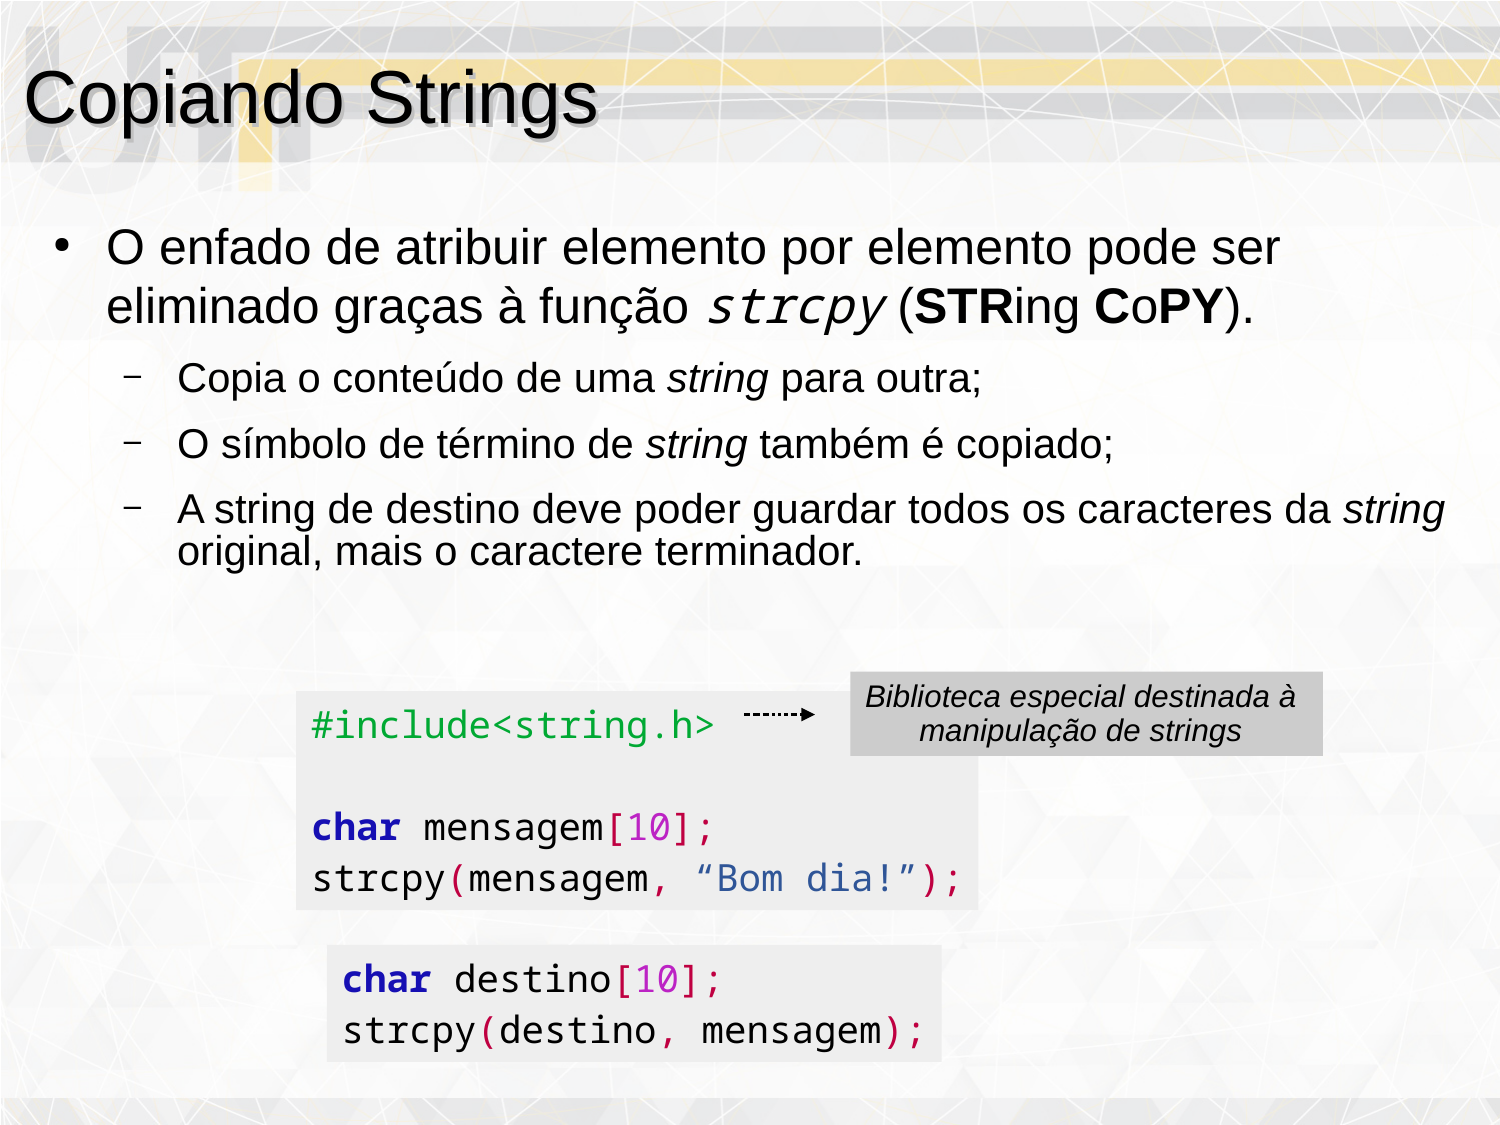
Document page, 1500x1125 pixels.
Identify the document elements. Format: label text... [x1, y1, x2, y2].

text_box #include<string.h> char mensagem[10]; strcpy(mensagem, “Bom dia!”); [296, 691, 921, 875]
text_box char destino[10]; strcpy(destino, mensagem); [326, 944, 890, 1044]
list O enfado de atribuir elemento por elemento pode ser eliminado graças à função strcpy (STRing CoPY). Copia o conteúdo de uma string para outra; O símbolo de término de string também é copiado; A string de destino deve poder guardar todos os caracteres da string original, mais o caractere terminador. [35, 224, 1477, 1087]
title Copiando Strings [23, 18, 1489, 178]
text_box Biblioteca especial destinada à manipulação de strings [850, 671, 1323, 756]
